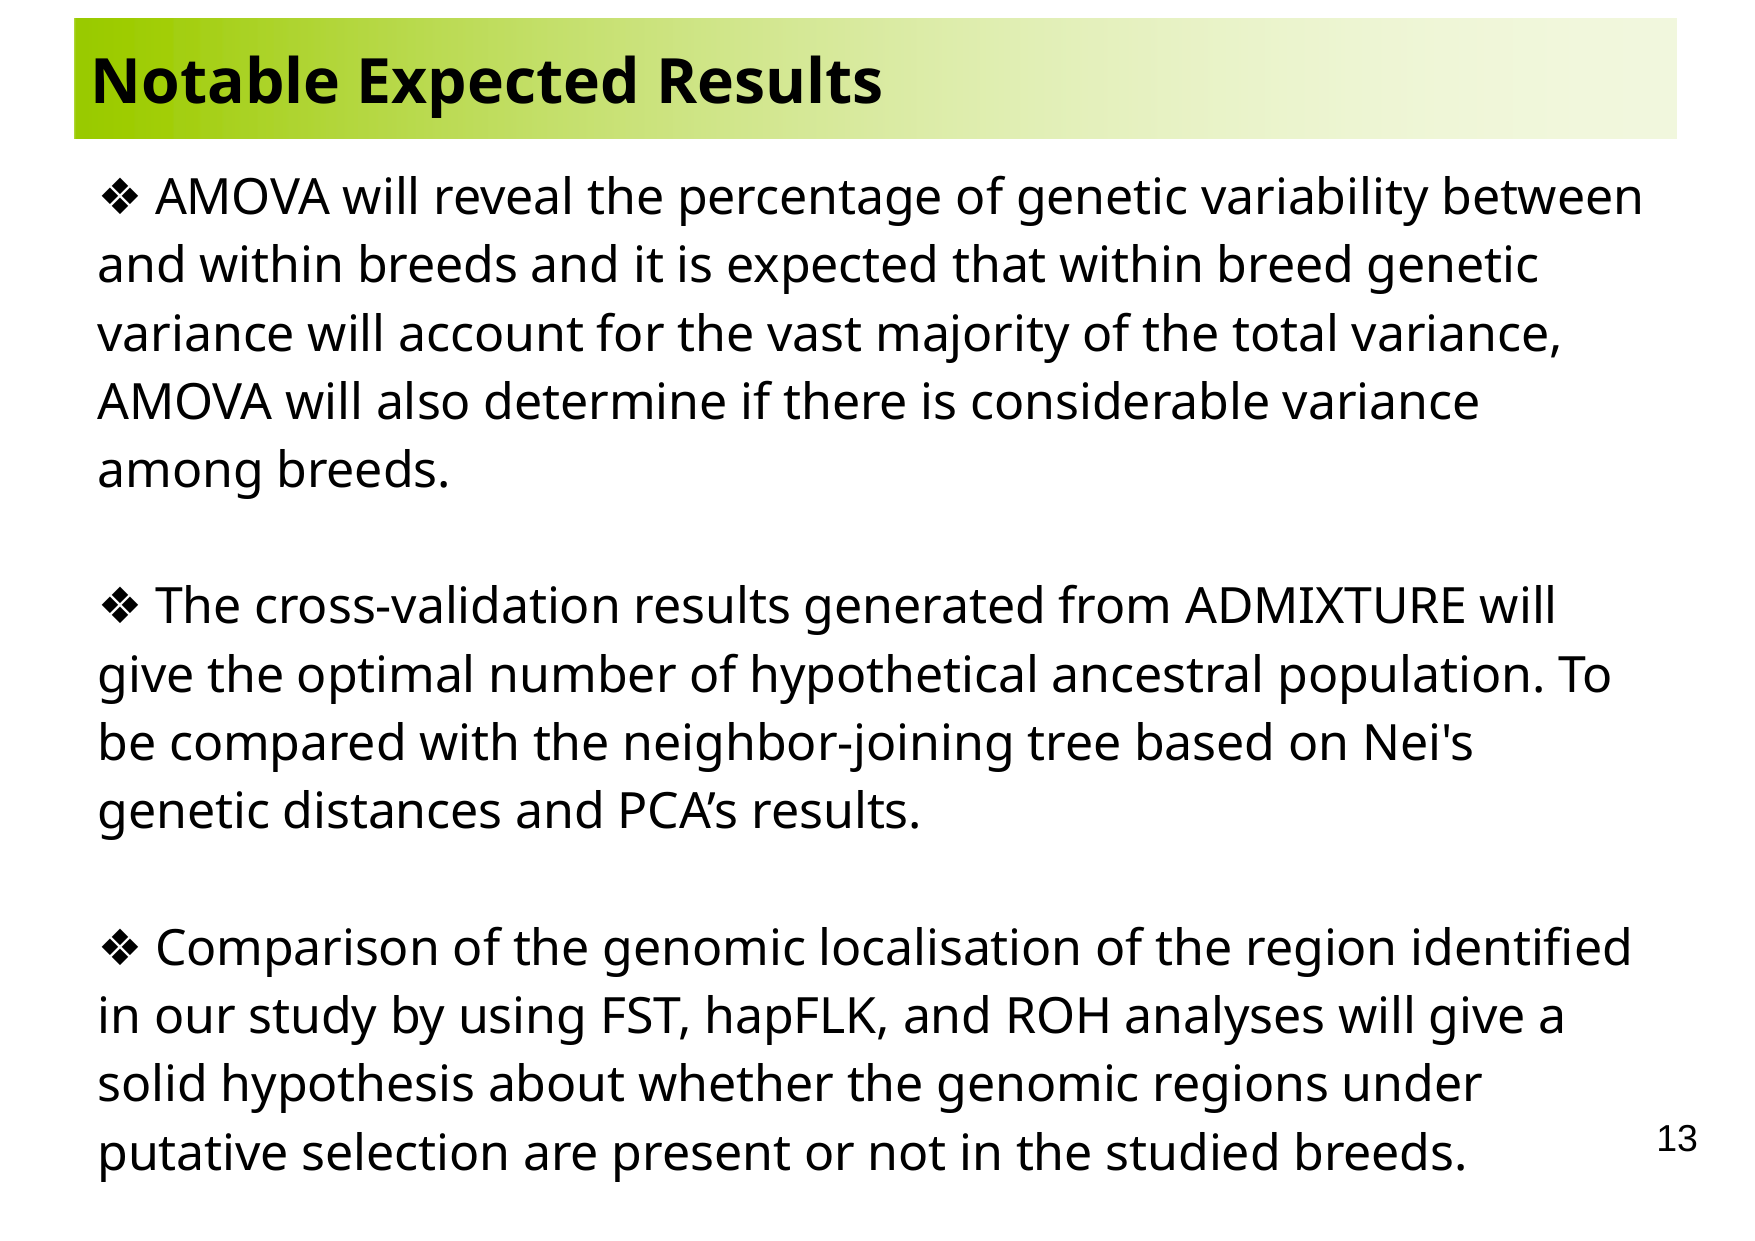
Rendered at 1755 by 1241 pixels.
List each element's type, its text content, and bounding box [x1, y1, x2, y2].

text_box 13 [1641, 1110, 1737, 1210]
picture [74, 18, 1677, 139]
text_box ❖ AMOVA will reveal the percentage of genetic variability between and within breeds and it is expected that within breed genetic variance will account for the vast majority of the total variance, AMOVA will also determine if there is considerable variance among breeds. ❖ The cross-validation results generated from ADMIXTURE will give the optimal number of hypothetical ancestral population. To be compared with the neighbor-joining tree based on Nei's genetic distances and PCA’s results. ❖ Comparison of the genomic localisation of the region identified in our study by using FST, hapFLK, and ROH analyses will give a solid hypothesis about whether the genomic regions under putative selection are present or not in the studied breeds. [82, 153, 1666, 1039]
title Notable Expected Results [88, 38, 1654, 130]
